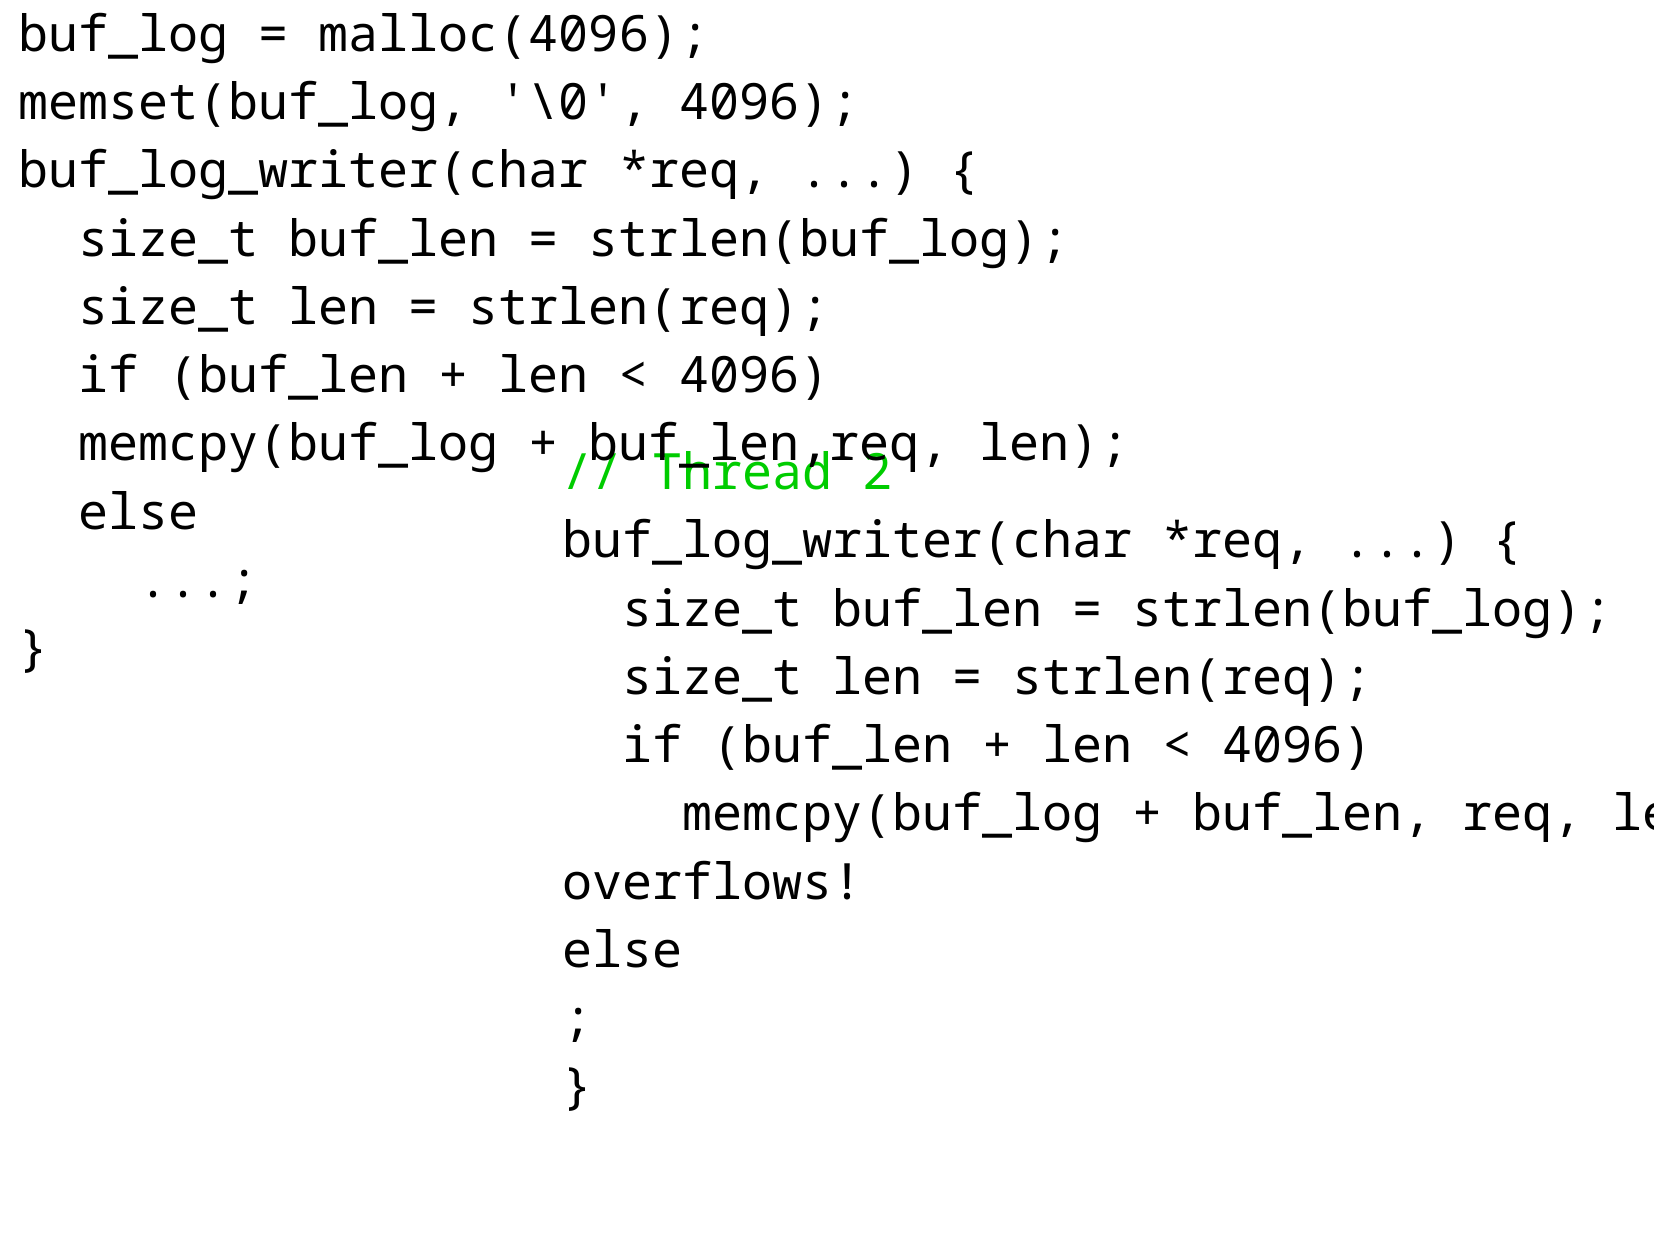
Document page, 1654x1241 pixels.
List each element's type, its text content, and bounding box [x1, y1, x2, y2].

text_box // Thread 1 buf_log = malloc(4096); memset(buf_log, '\0', 4096); buf_log_writer(char *req, ...) { size_t buf_len = strlen(buf_log); size_t len = strlen(req); if (buf_len + len < 4096) memcpy(buf_log + buf_len,req, len); else ...; } [18, 0, 1610, 665]
text_box // Thread 2 buf_log_writer(char *req, ...) { size_t buf_len = strlen(buf_log); size_t len = strlen(req); if (buf_len + len < 4096) memcpy(buf_log + buf_len, req, len); //buf_log overflows! else ; } [562, 417, 1654, 1137]
